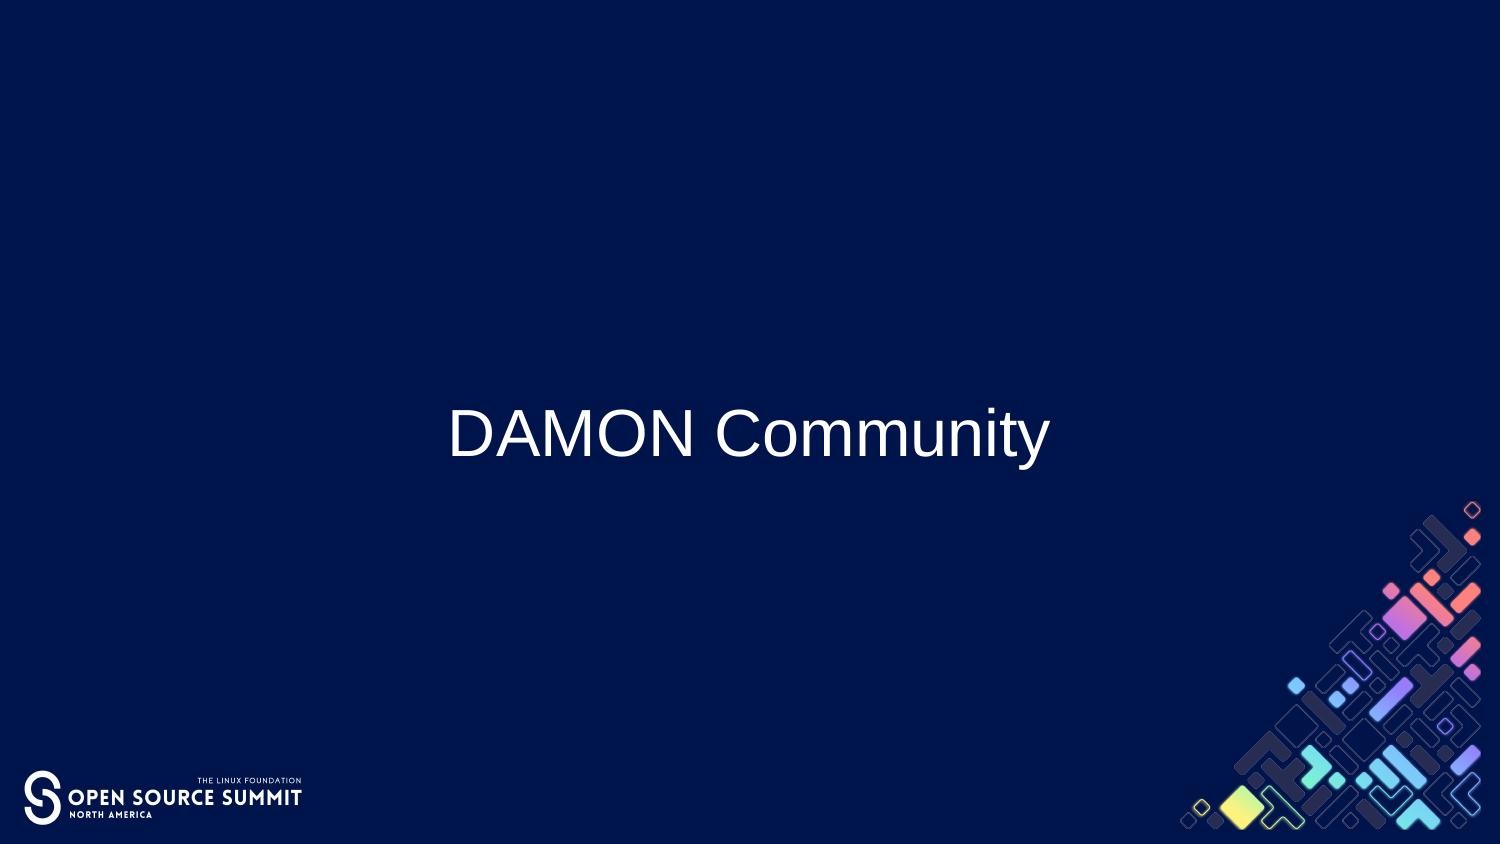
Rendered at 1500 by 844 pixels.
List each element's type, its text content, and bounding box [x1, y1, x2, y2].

picture [1180, 501, 1481, 830]
picture [19, 765, 307, 830]
title DAMON Community [51, 346, 1449, 520]
